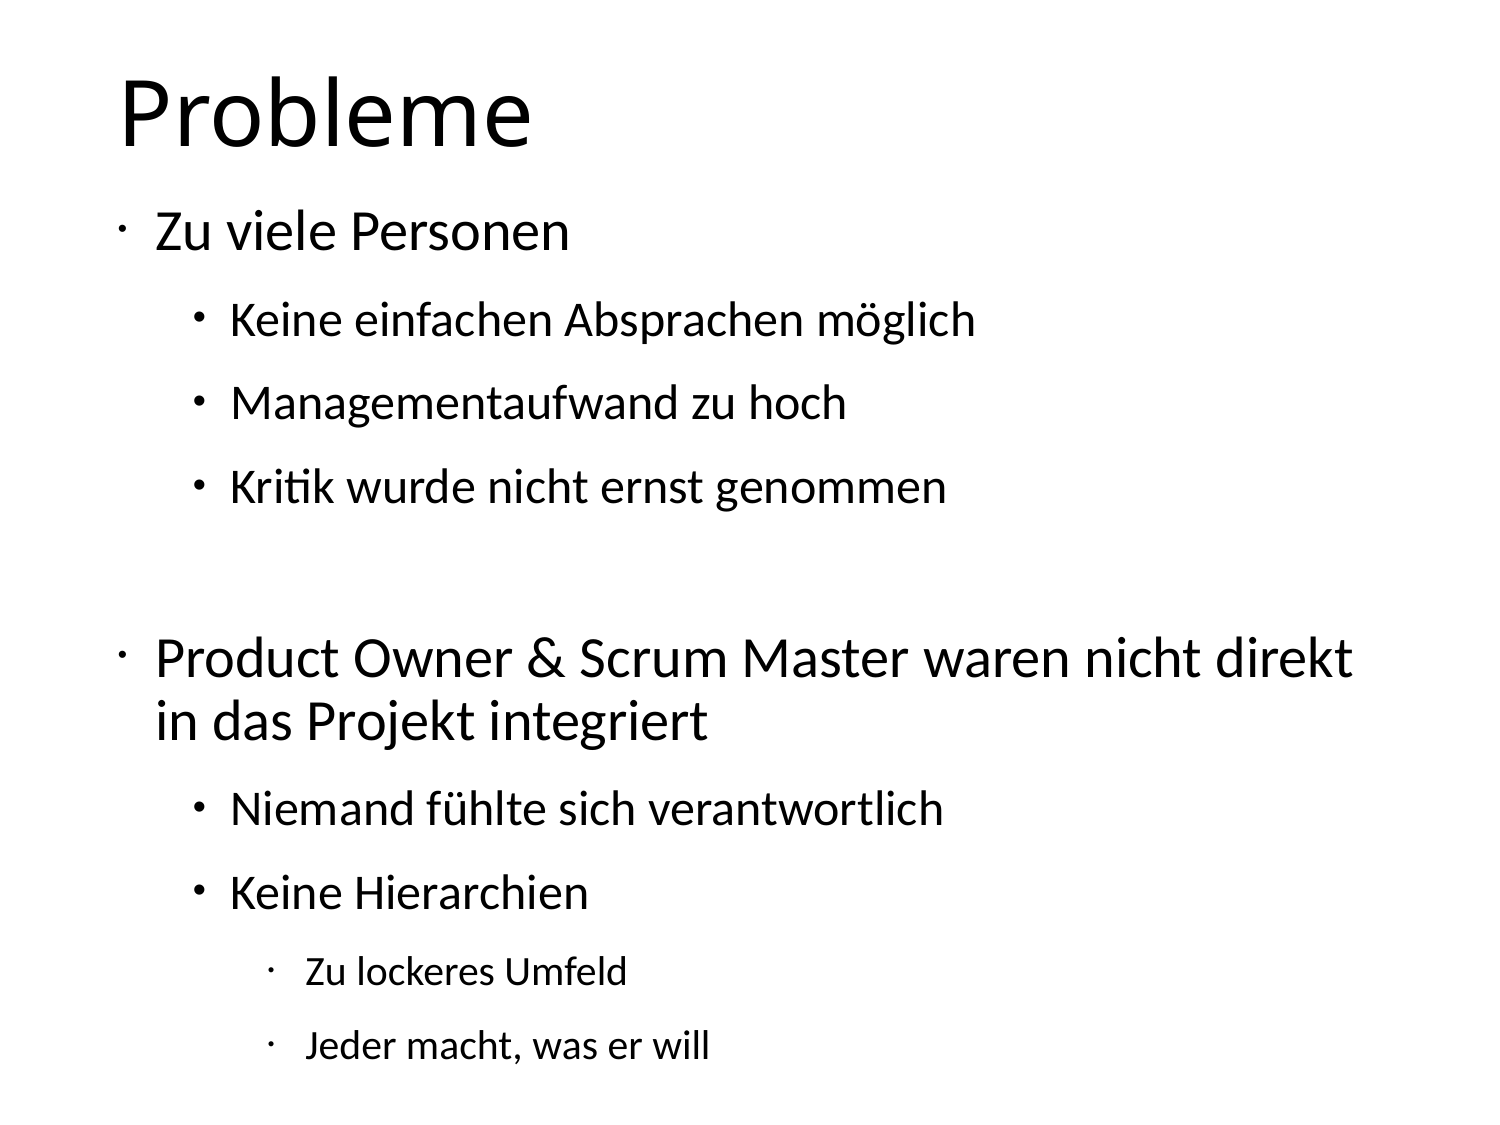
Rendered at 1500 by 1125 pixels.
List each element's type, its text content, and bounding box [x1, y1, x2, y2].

title Probleme [103, 59, 1397, 193]
list Zu viele Personen Keine einfachen Absprachen möglich Managementaufwand zu hoch Kritik wurde nicht ernst genommen Product Owner & Scrum Master waren nicht direkt in das Projekt integriert Niemand fühlte sich verantwortlich Keine Hierarchien Zu lockeres Umfeld Jeder macht, was er will [103, 193, 1397, 907]
